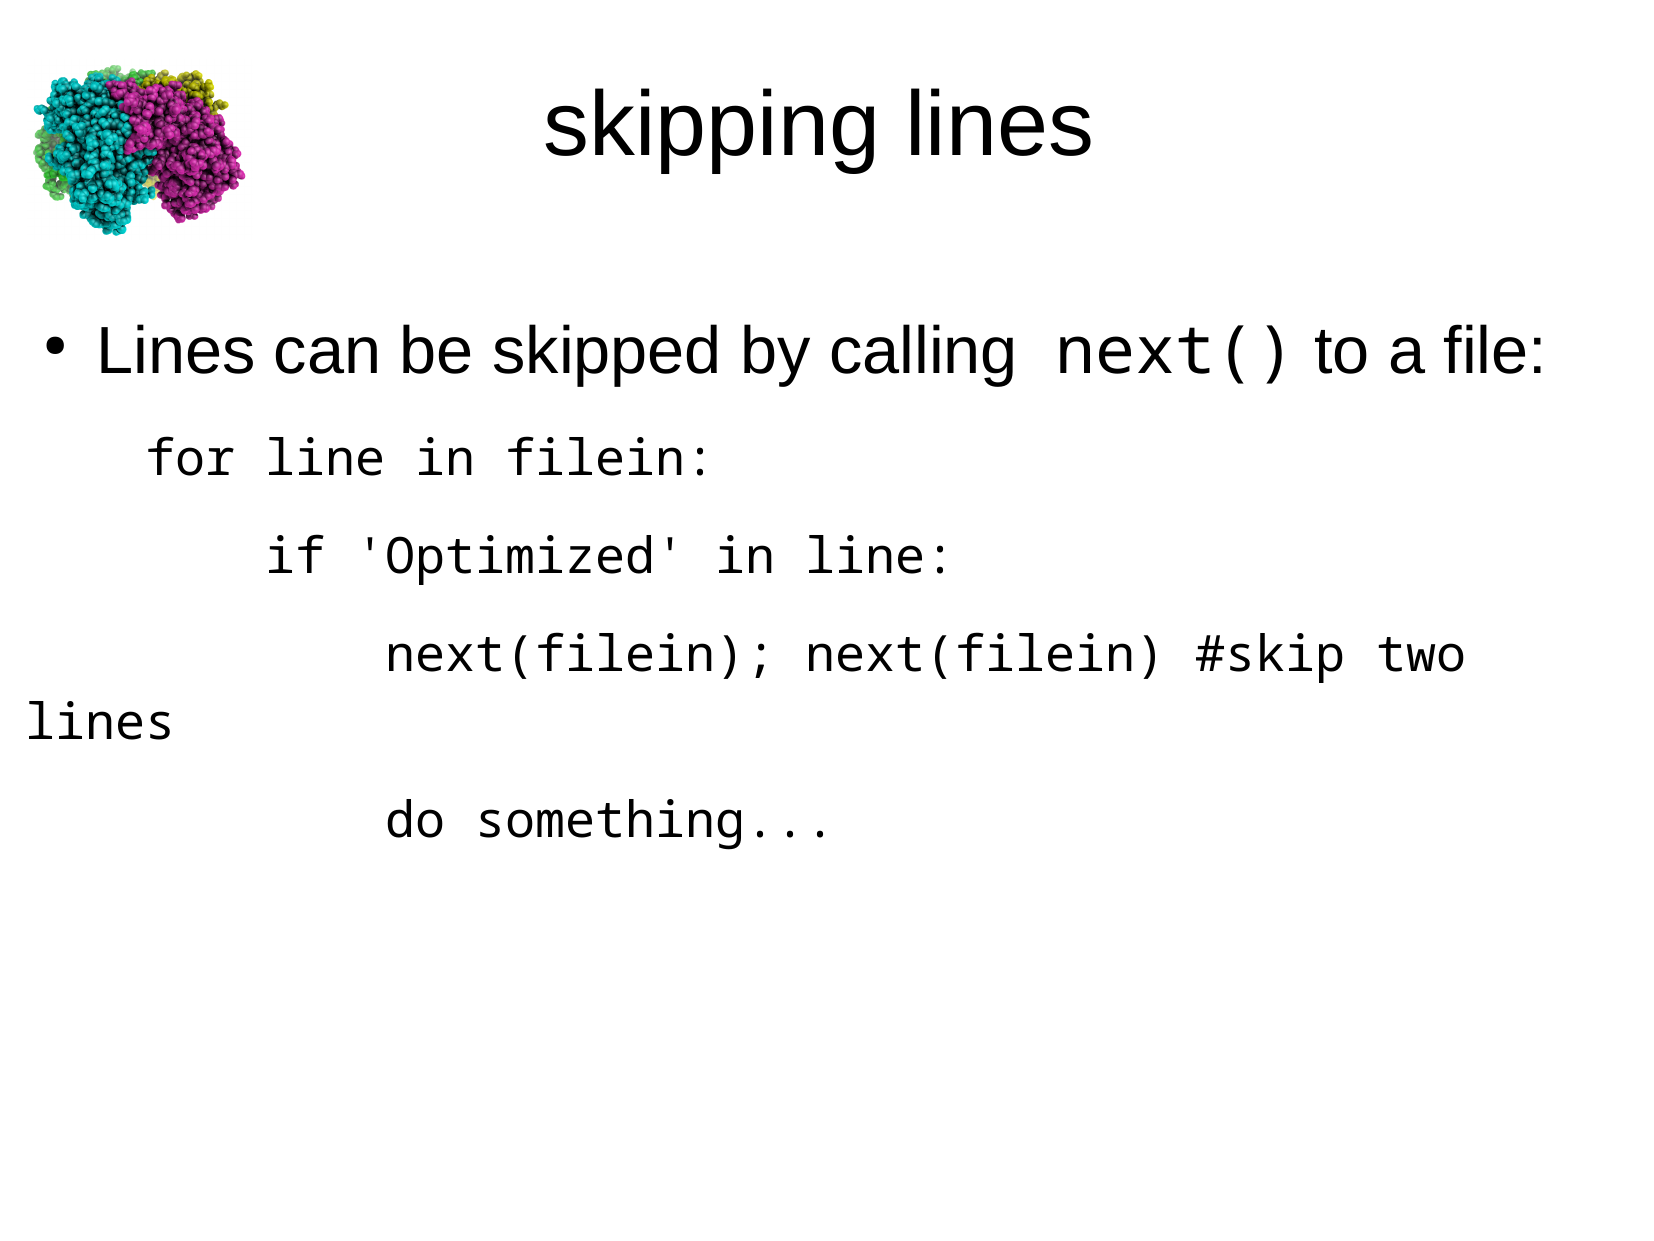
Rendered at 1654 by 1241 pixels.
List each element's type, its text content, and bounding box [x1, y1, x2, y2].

picture [27, 59, 105, 240]
title skipping lines [105, 0, 1534, 248]
list Lines can be skipped by calling next() to a file: for line in filein: if 'Optimized' in line: next(filein); next(filein) #skip two lines do something... [25, 302, 1561, 1106]
